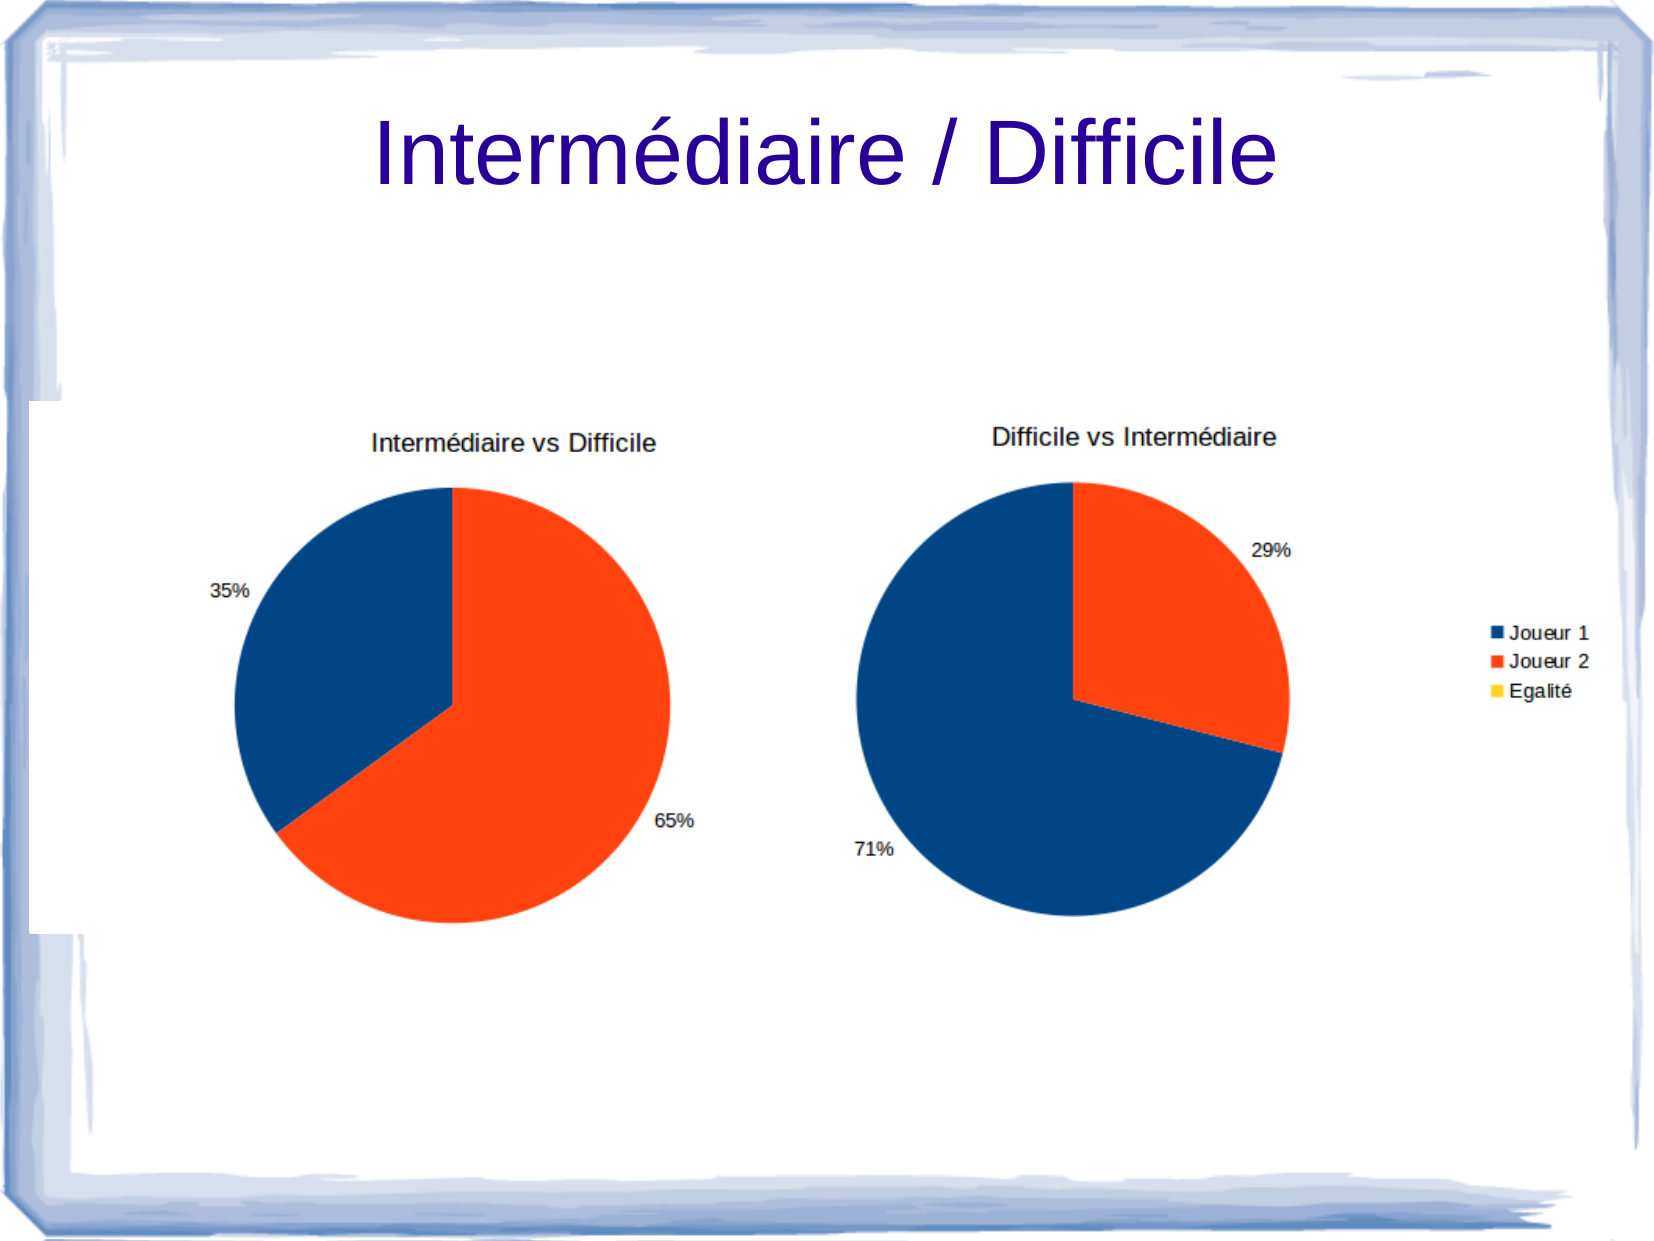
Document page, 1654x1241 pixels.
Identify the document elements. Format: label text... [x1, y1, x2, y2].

picture [0, 0, 1654, 1241]
title Intermédiaire / Difficile [82, 49, 1571, 257]
